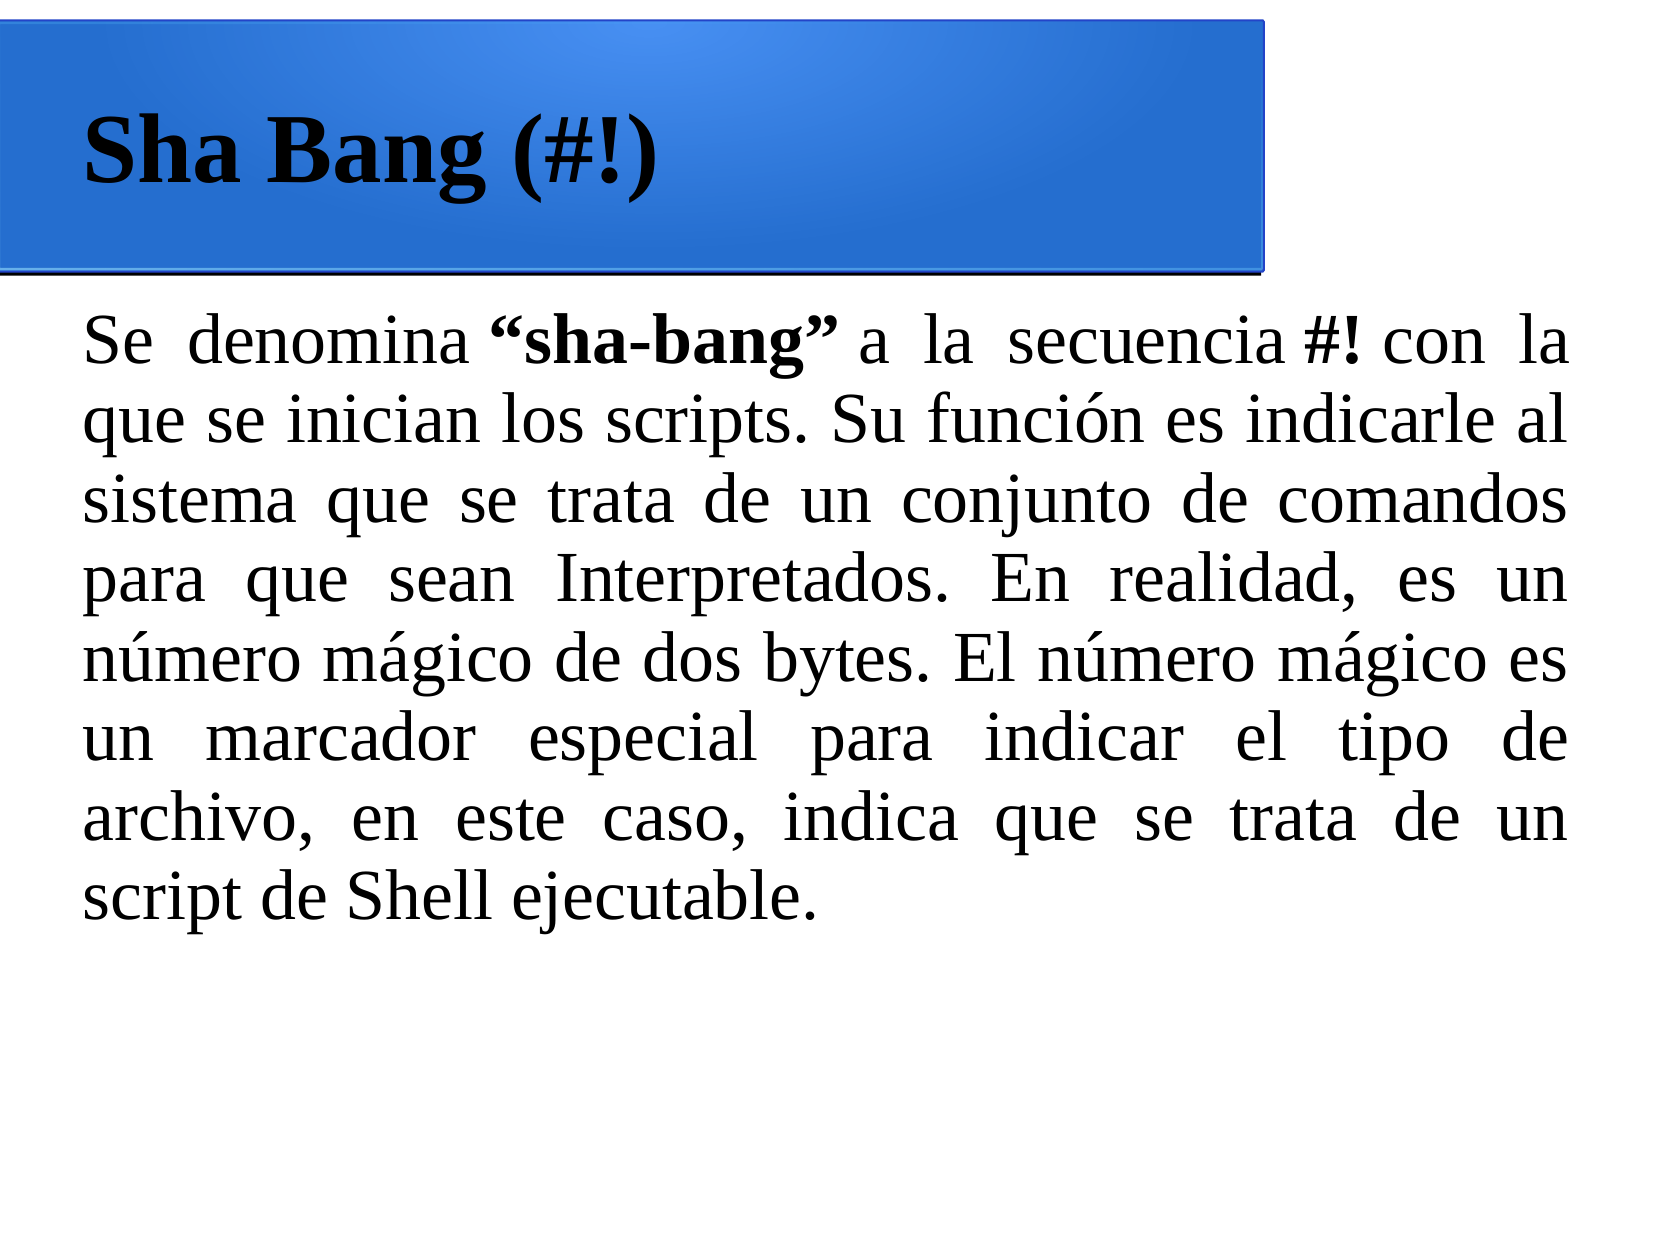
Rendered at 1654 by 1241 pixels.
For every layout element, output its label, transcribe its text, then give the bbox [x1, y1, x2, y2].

list Se denomina “sha-bang” a la secuencia #! con la que se inician los scripts. Su función es indicarle al sistema que se trata de un conjunto de comandos para que sean Interpretados. En realidad, es un número mágico de dos bytes. El número mágico es un marcador especial para indicar el tipo de archivo, en este caso, indica que se trata de un script de Shell ejecutable. [82, 299, 1571, 1019]
title Sha Bang (#!) [82, 47, 1235, 252]
